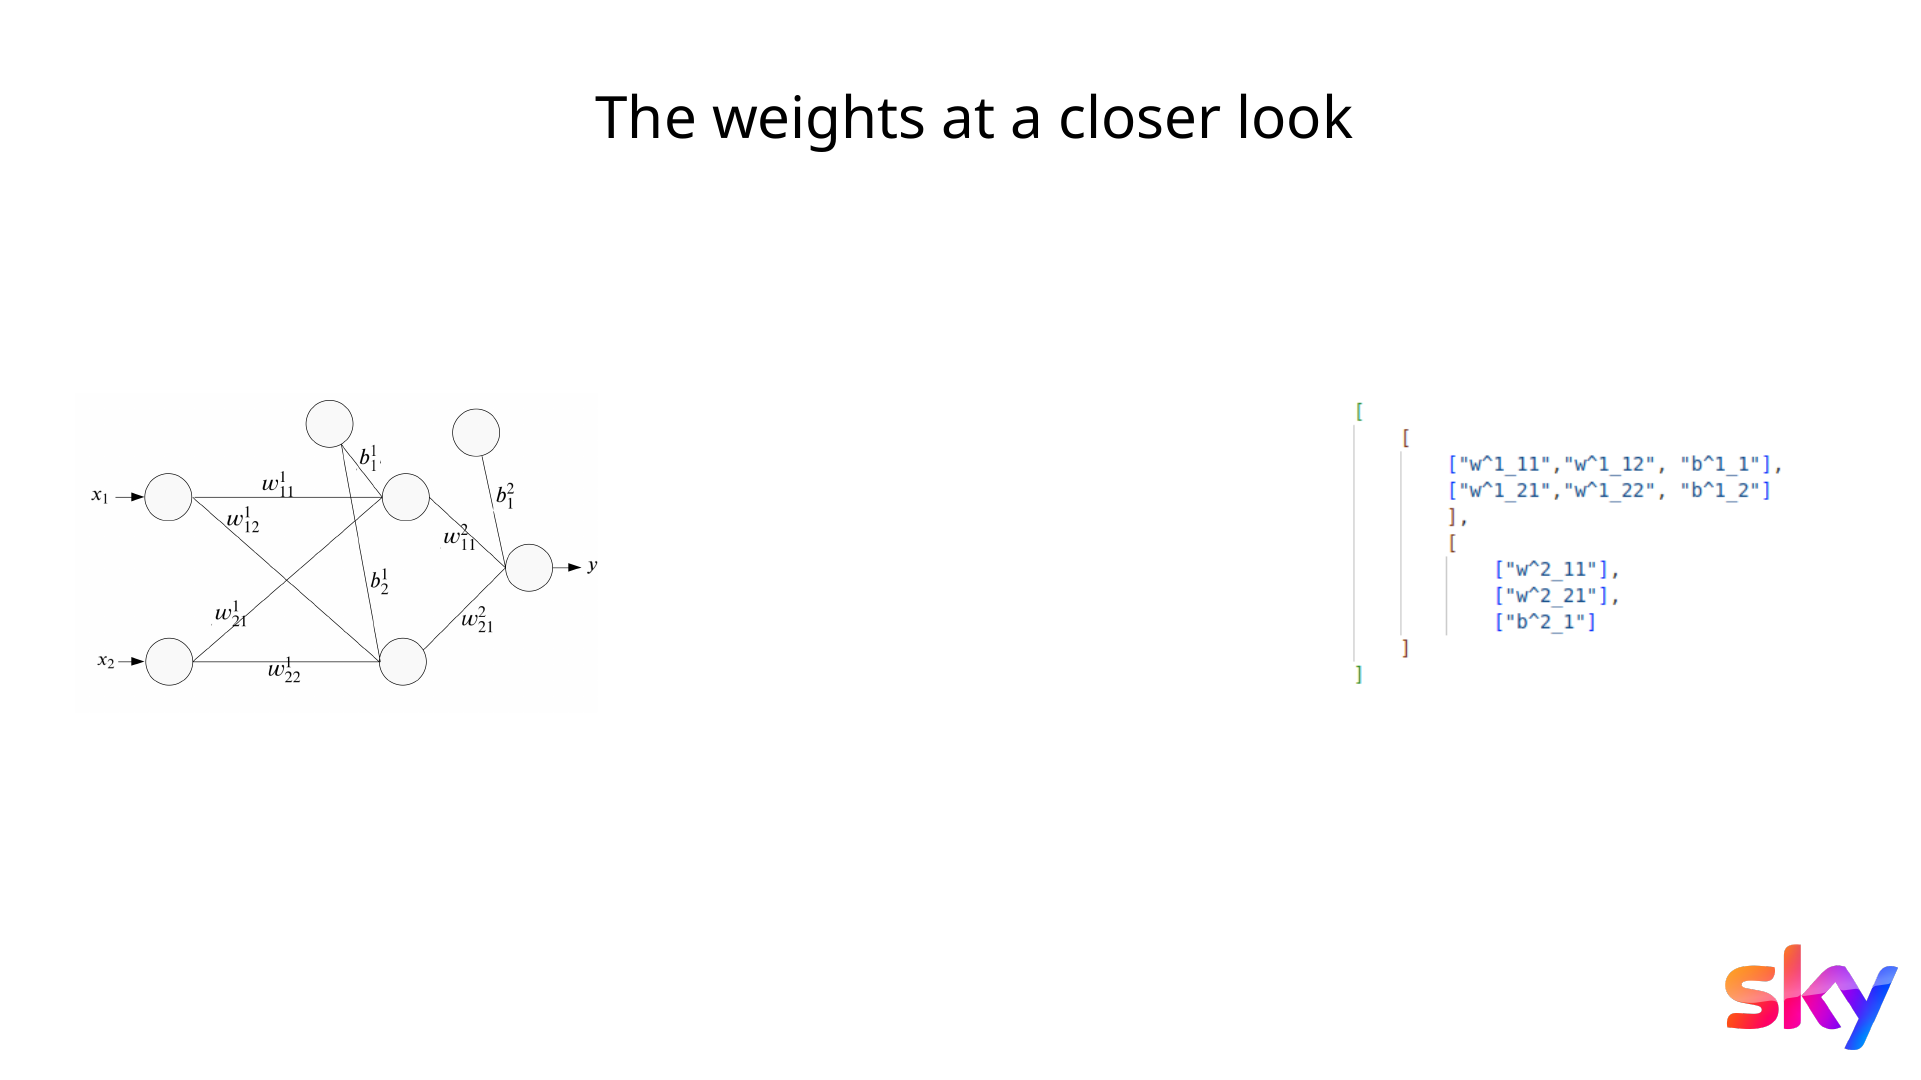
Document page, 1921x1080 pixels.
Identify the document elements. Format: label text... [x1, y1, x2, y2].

title The weights at a closer look [112, 38, 1837, 151]
picture [1341, 374, 1801, 713]
picture [75, 393, 598, 713]
picture [1725, 944, 1898, 1051]
